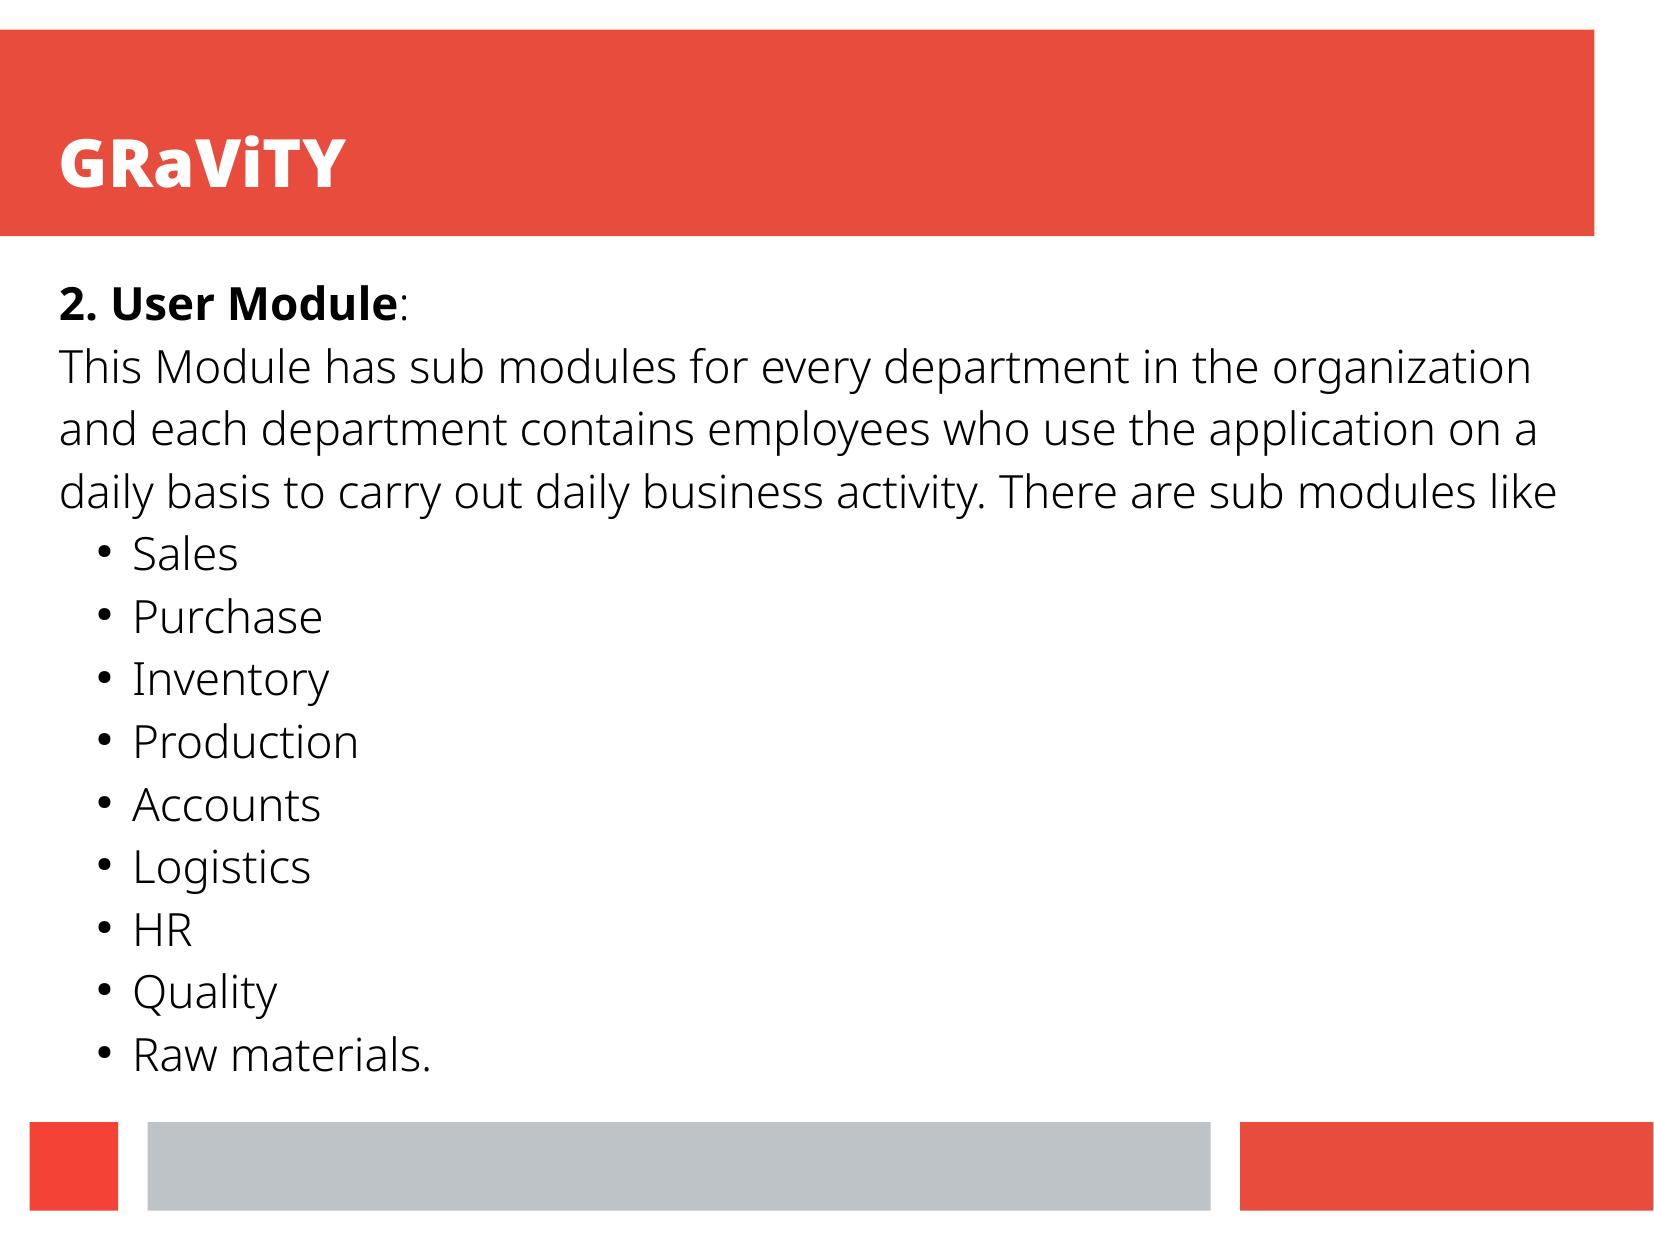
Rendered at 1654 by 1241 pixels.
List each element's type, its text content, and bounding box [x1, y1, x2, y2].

subtitle 2. User Module: This Module has sub modules for every department in the organization and each department contains employees who use the application on a daily basis to carry out daily business activity. There are sub modules like Sales Purchase Inventory Production Accounts Logistics HR Quality Raw materials. [59, 271, 1565, 1093]
title GRaViTY [59, 59, 1595, 207]
